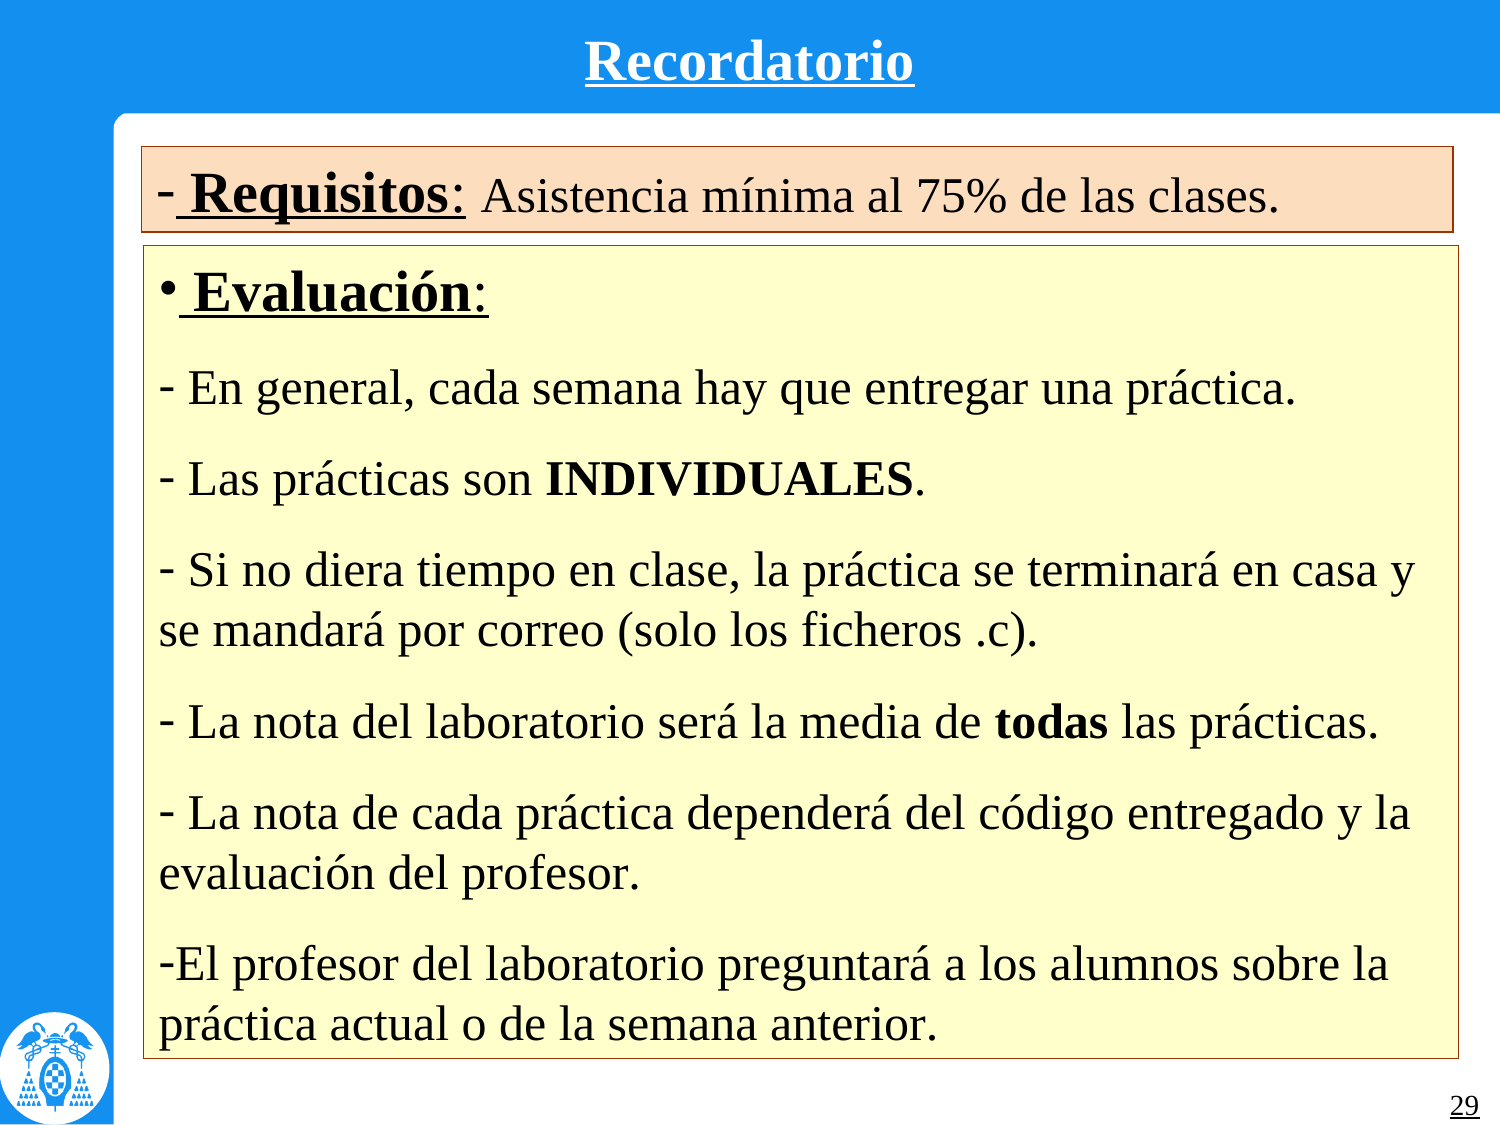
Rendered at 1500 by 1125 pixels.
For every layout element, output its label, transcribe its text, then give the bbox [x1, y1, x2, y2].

picture [15, 1017, 98, 1112]
text_box Requisitos: Asistencia mínima al 75% de las clases. [141, 146, 1453, 233]
text_box Recordatorio [215, 14, 1285, 101]
text_box 30 [1047, 1078, 1495, 1125]
text_box Evaluación: En general, cada semana hay que entregar una práctica. Las prácticas son INDIVIDUALES. Si no diera tiempo en clase, la práctica se terminará en casa y se mandará por correo (solo los ficheros .c). La nota del laboratorio será la media de todas las prácticas. La nota de cada práctica dependerá del código entregado y la evaluación del profesor. El profesor del laboratorio preguntará a los alumnos sobre la práctica actual o de la semana anterior. [143, 245, 1459, 1059]
